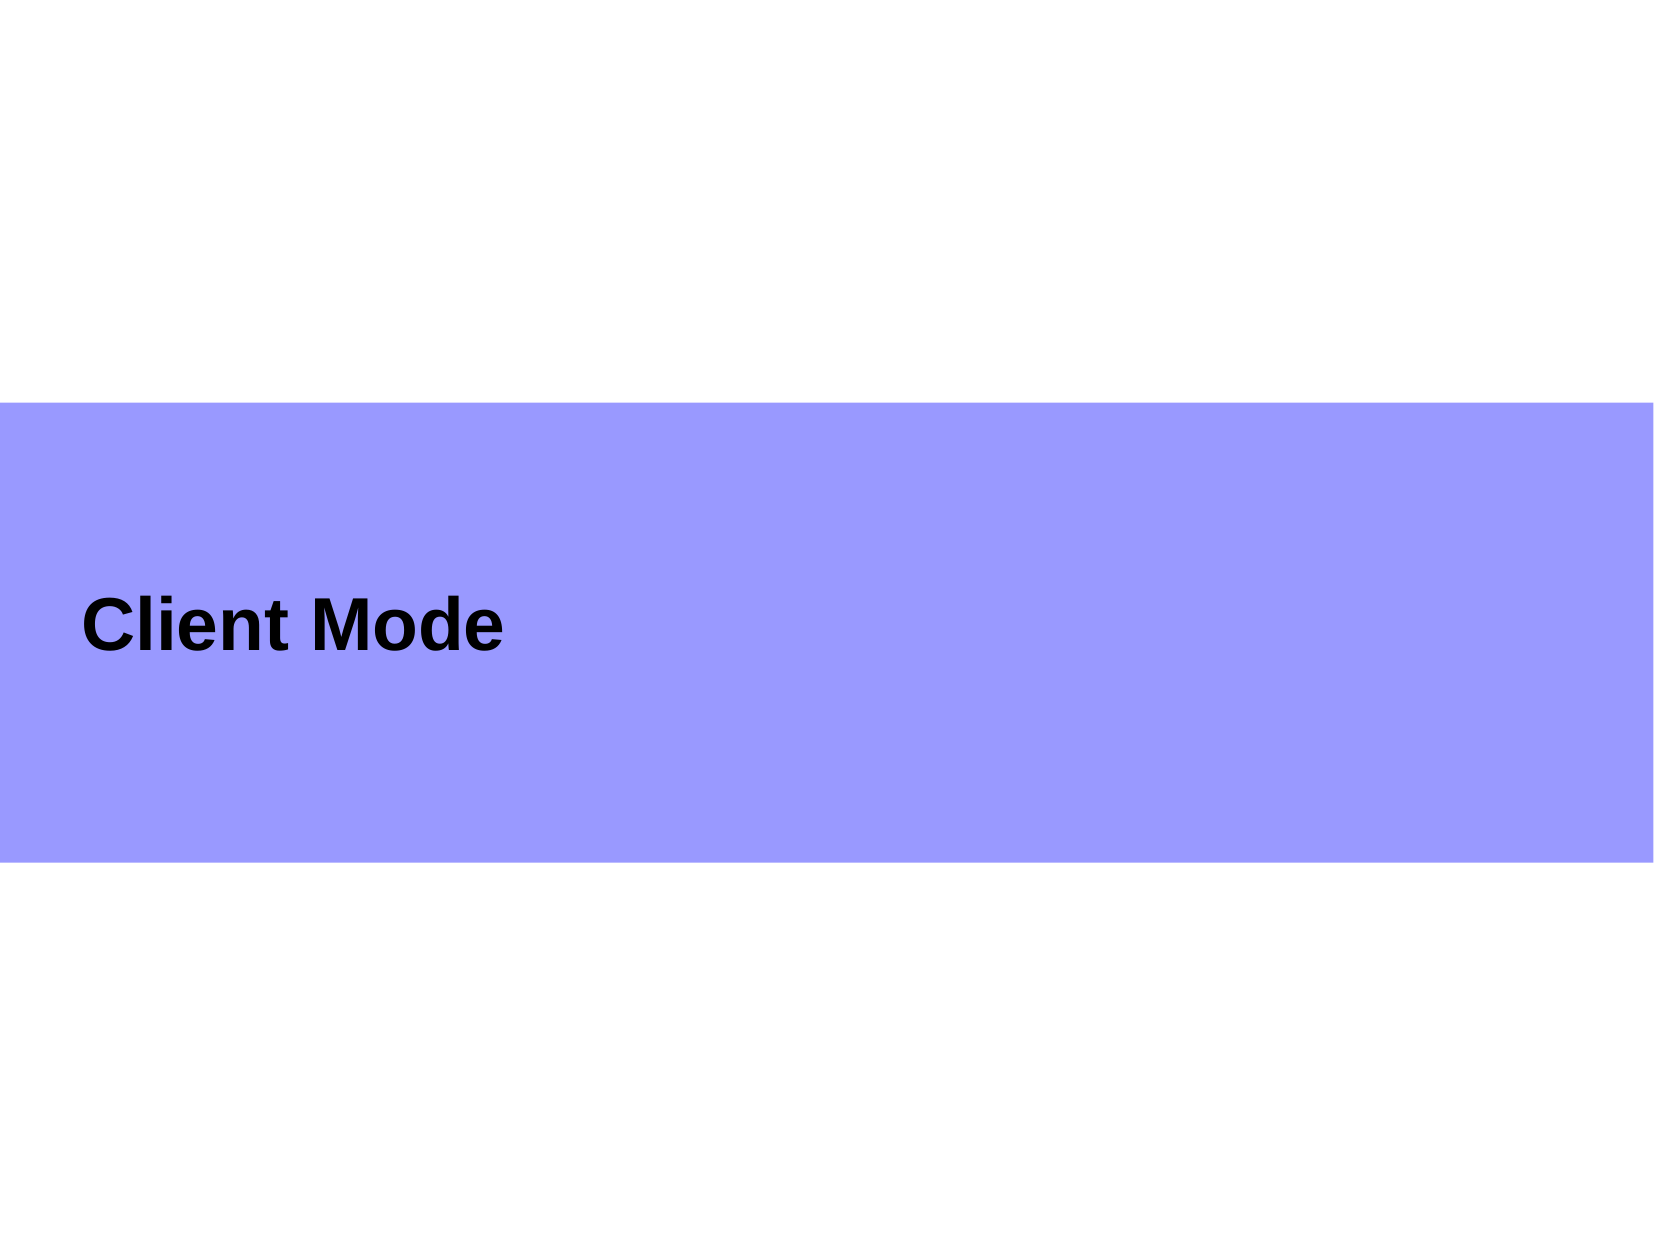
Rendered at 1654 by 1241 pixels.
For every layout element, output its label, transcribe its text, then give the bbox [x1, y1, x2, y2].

text_box Client Mode [67, 578, 1530, 772]
